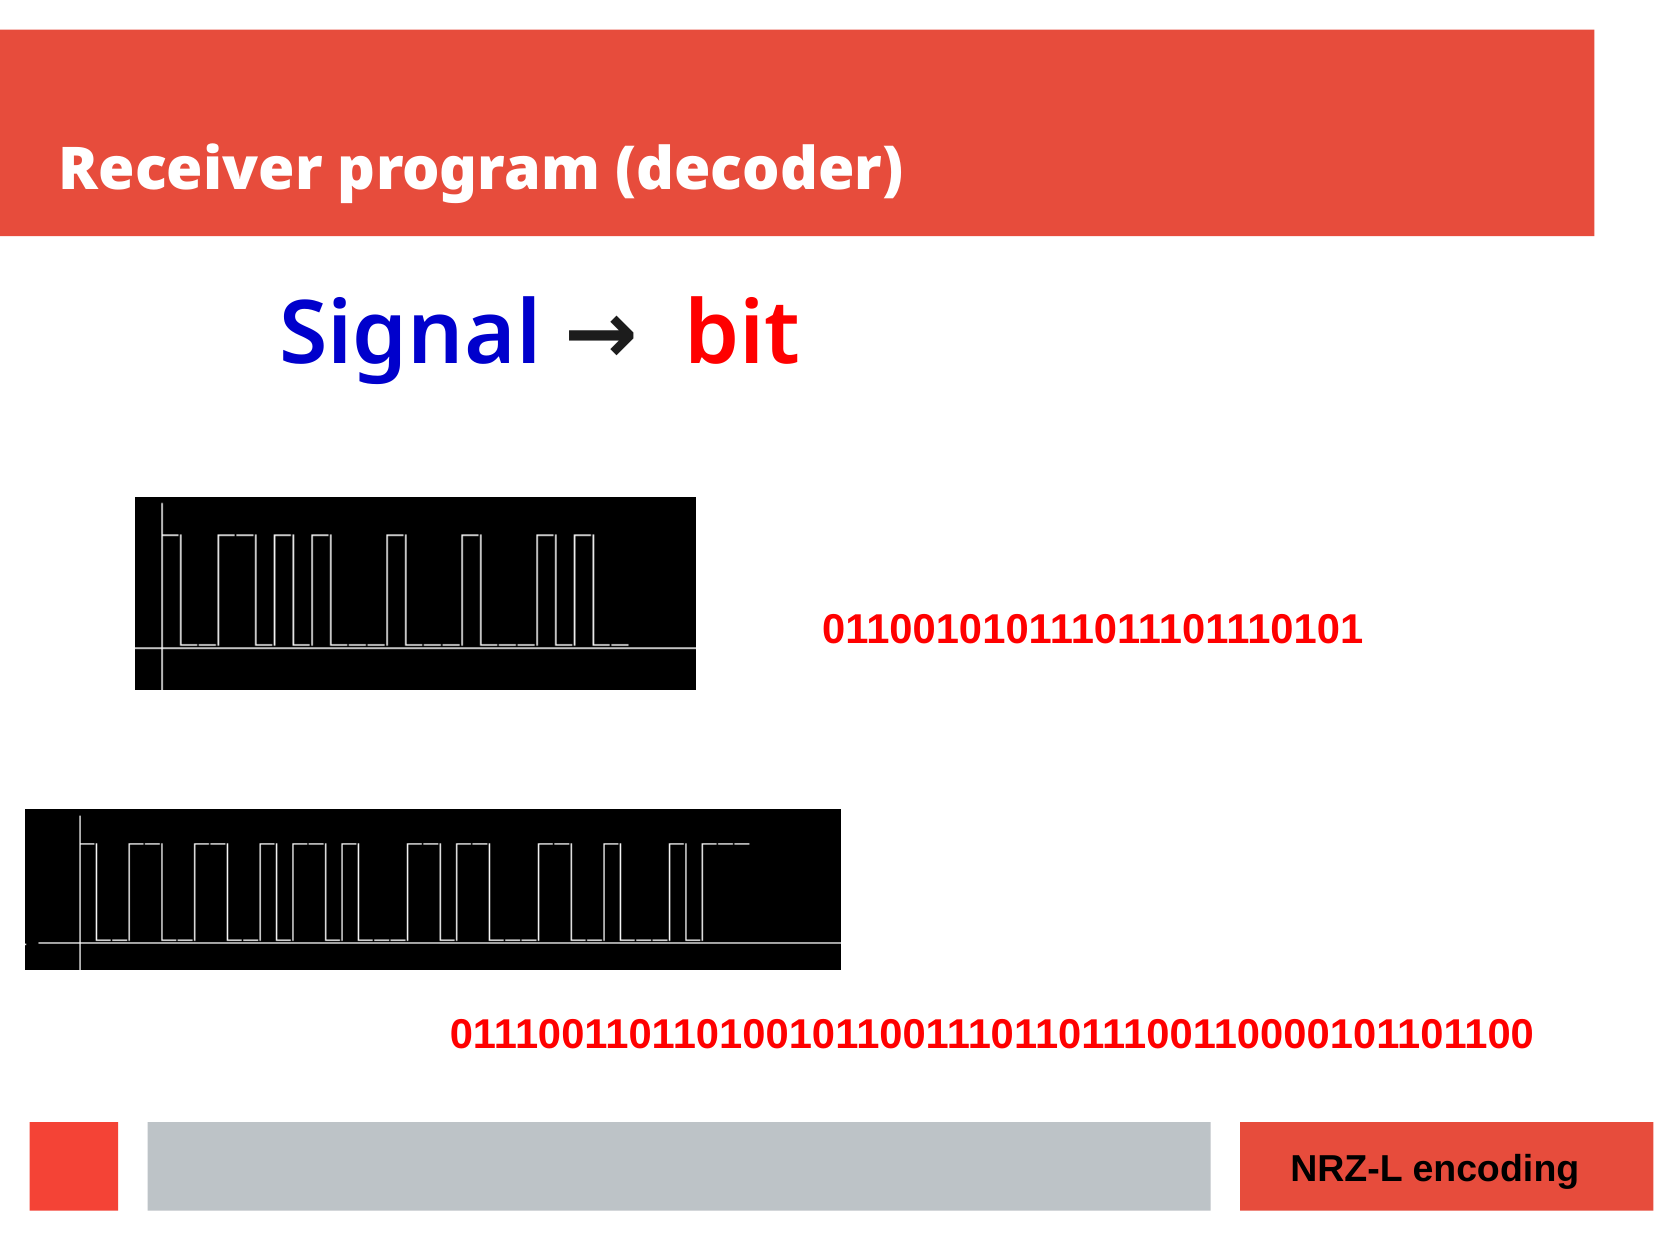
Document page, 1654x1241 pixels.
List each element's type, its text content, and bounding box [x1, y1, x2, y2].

picture [25, 809, 841, 970]
text_box NRZ-L encoding [1275, 1140, 1606, 1197]
text_box 011100110110100101100111011011100110000101101100 [435, 1003, 1581, 1066]
list Signal → bit [279, 270, 1654, 391]
picture [135, 497, 696, 691]
text_box 011001010111011101110101 [807, 598, 1396, 661]
title Receiver program (decoder) [59, 59, 1595, 207]
